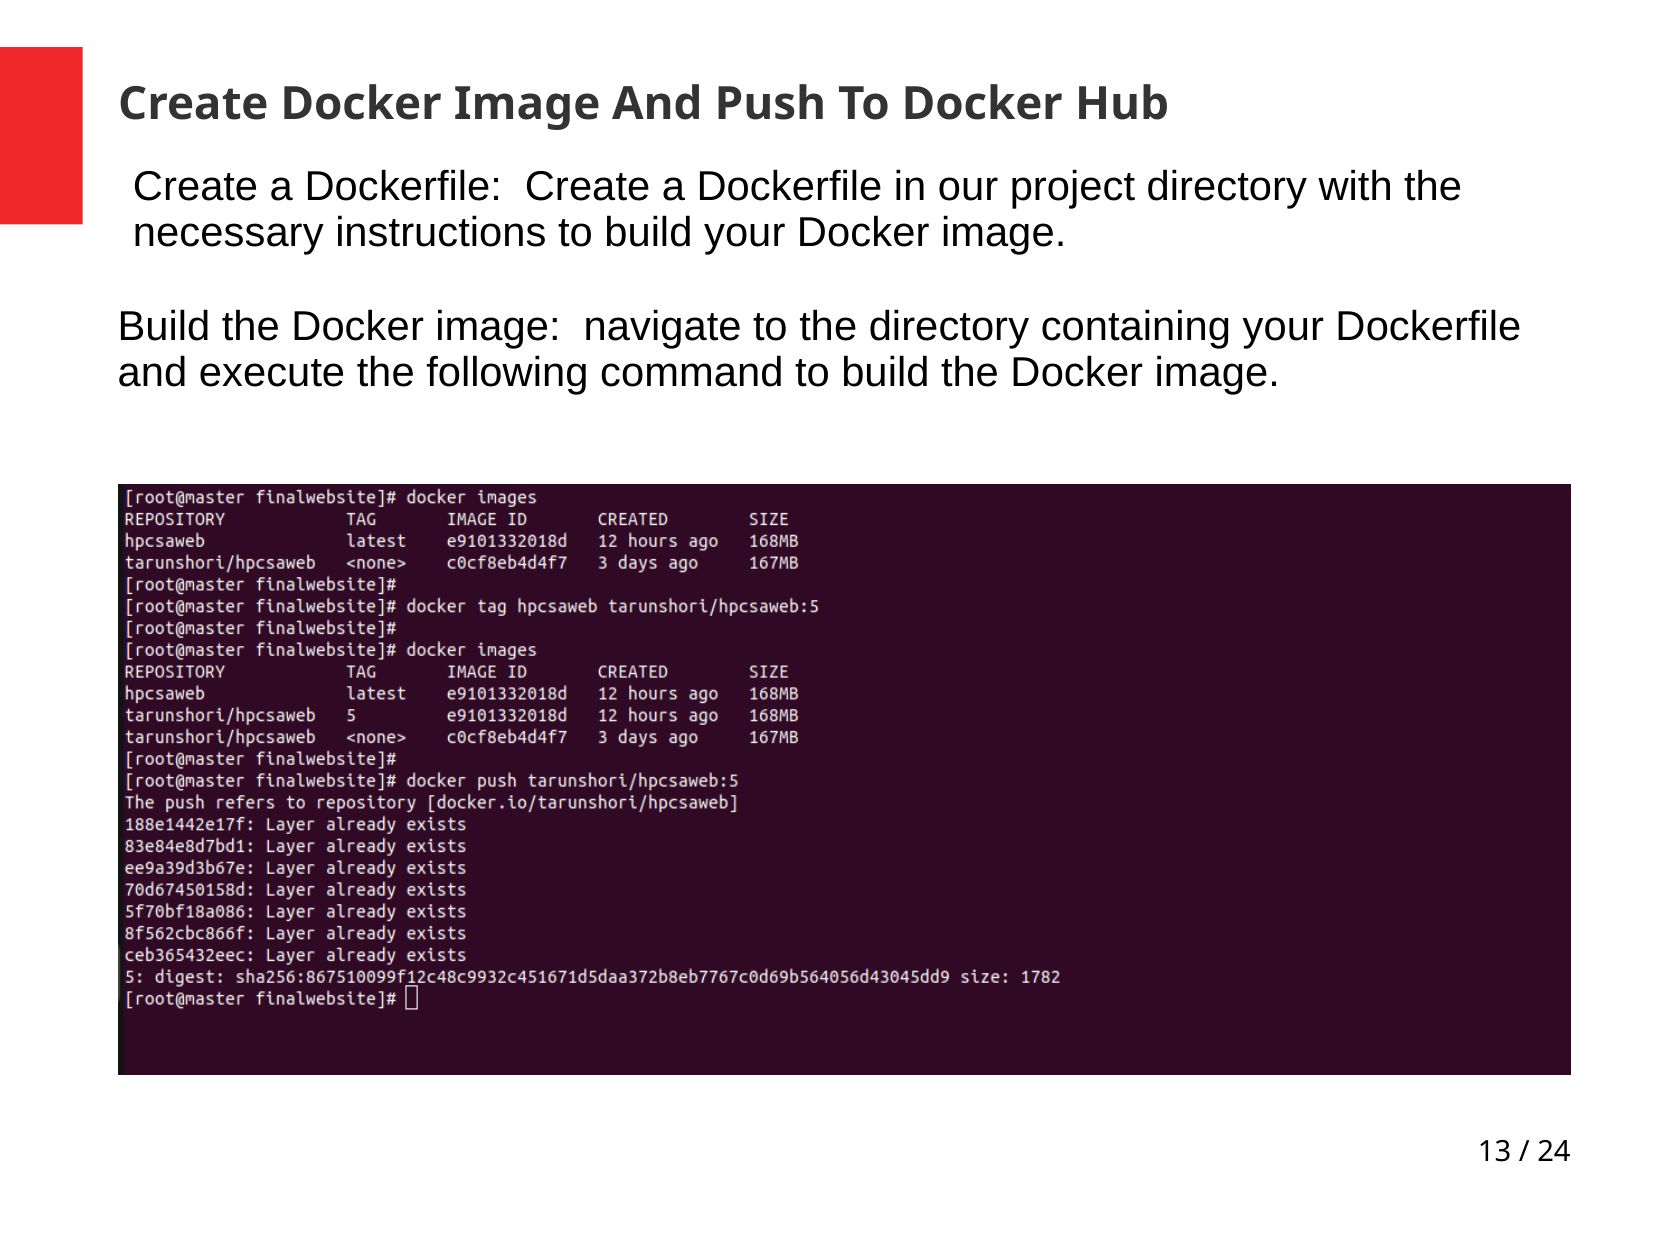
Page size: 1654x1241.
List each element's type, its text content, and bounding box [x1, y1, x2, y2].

title Create Docker Image And Push To Docker Hub [118, 48, 1595, 154]
picture [118, 484, 1571, 1075]
text_box Build the Docker image: navigate to the directory containing your Dockerfile and execute the following command to build the Docker image. [102, 295, 1560, 404]
text_box Create a Dockerfile: Create a Dockerfile in our project directory with the necessary instructions to build your Docker image. [118, 154, 1642, 263]
